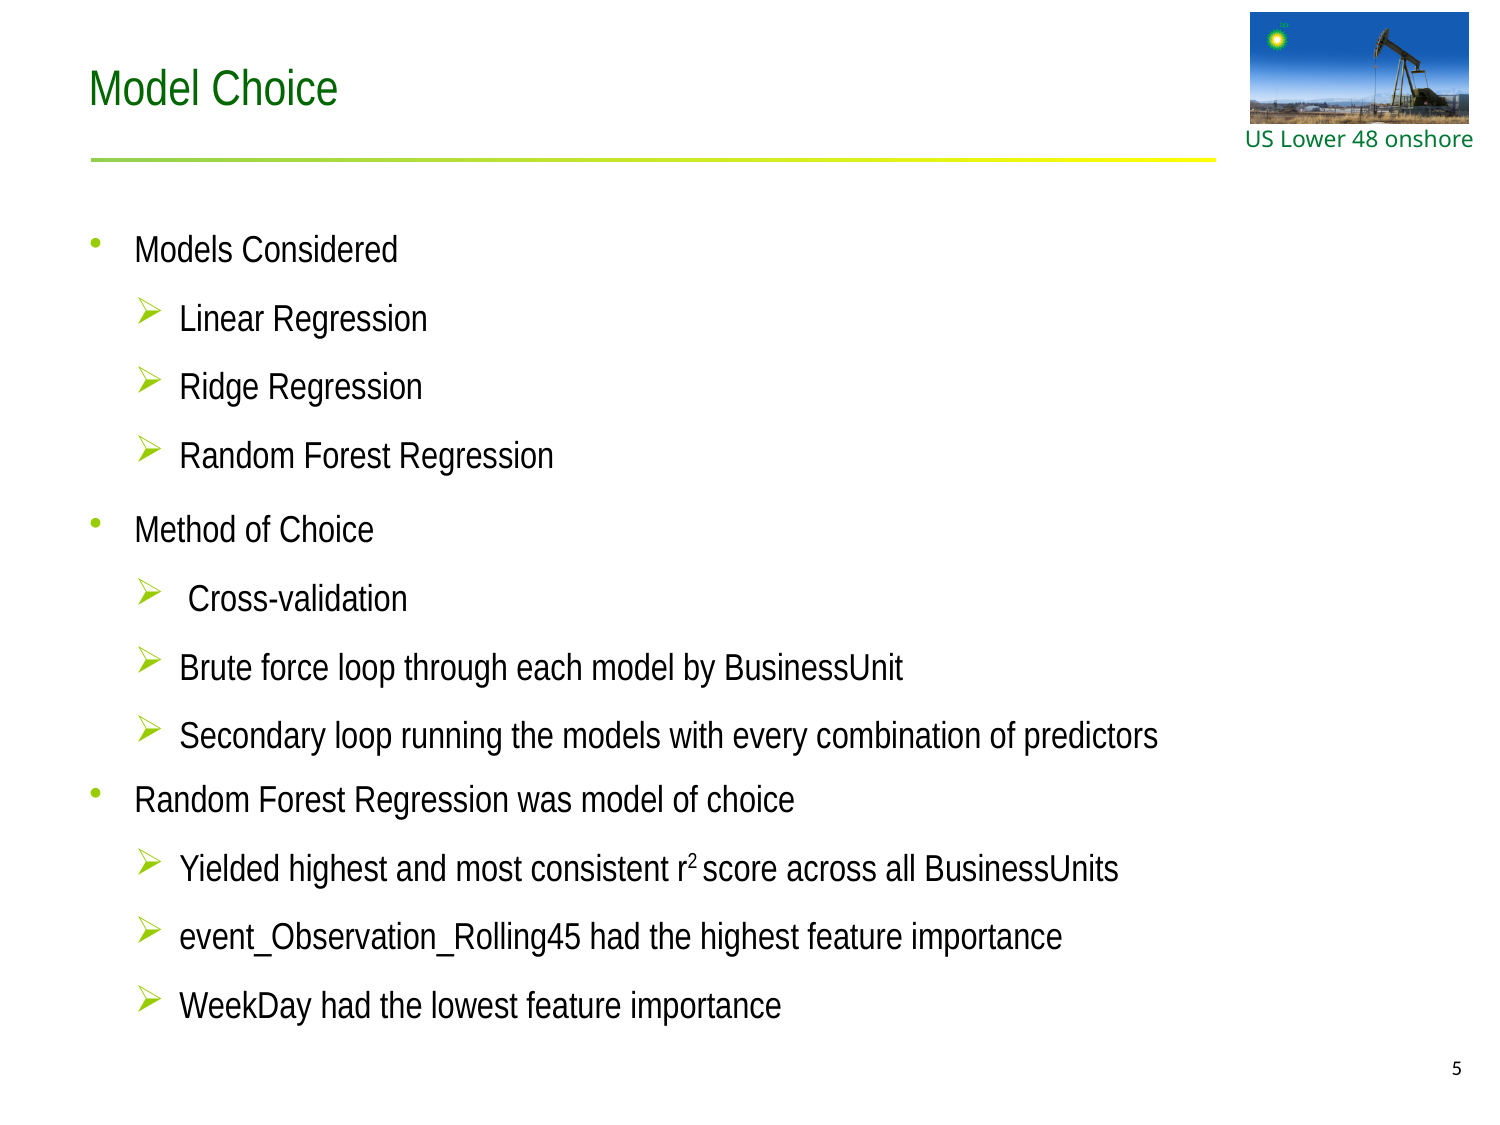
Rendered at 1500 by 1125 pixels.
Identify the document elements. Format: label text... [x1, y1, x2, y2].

title Model Choice [0, 12, 1275, 166]
picture [1275, 12, 1469, 124]
list Models Considered Linear Regression Ridge Regression Random Forest Regression Method of Choice Cross-validation Brute force loop through each model by BusinessUnit Secondary loop running the models with every combination of predictors Random Forest Regression was model of choice Yielded highest and most consistent r2 score across all BusinessUnits event_Observation_Rolling45 had the highest feature importance WeekDay had the lowest feature importance [89, 224, 1285, 1005]
slide_number <number> [1420, 1046, 1478, 1125]
